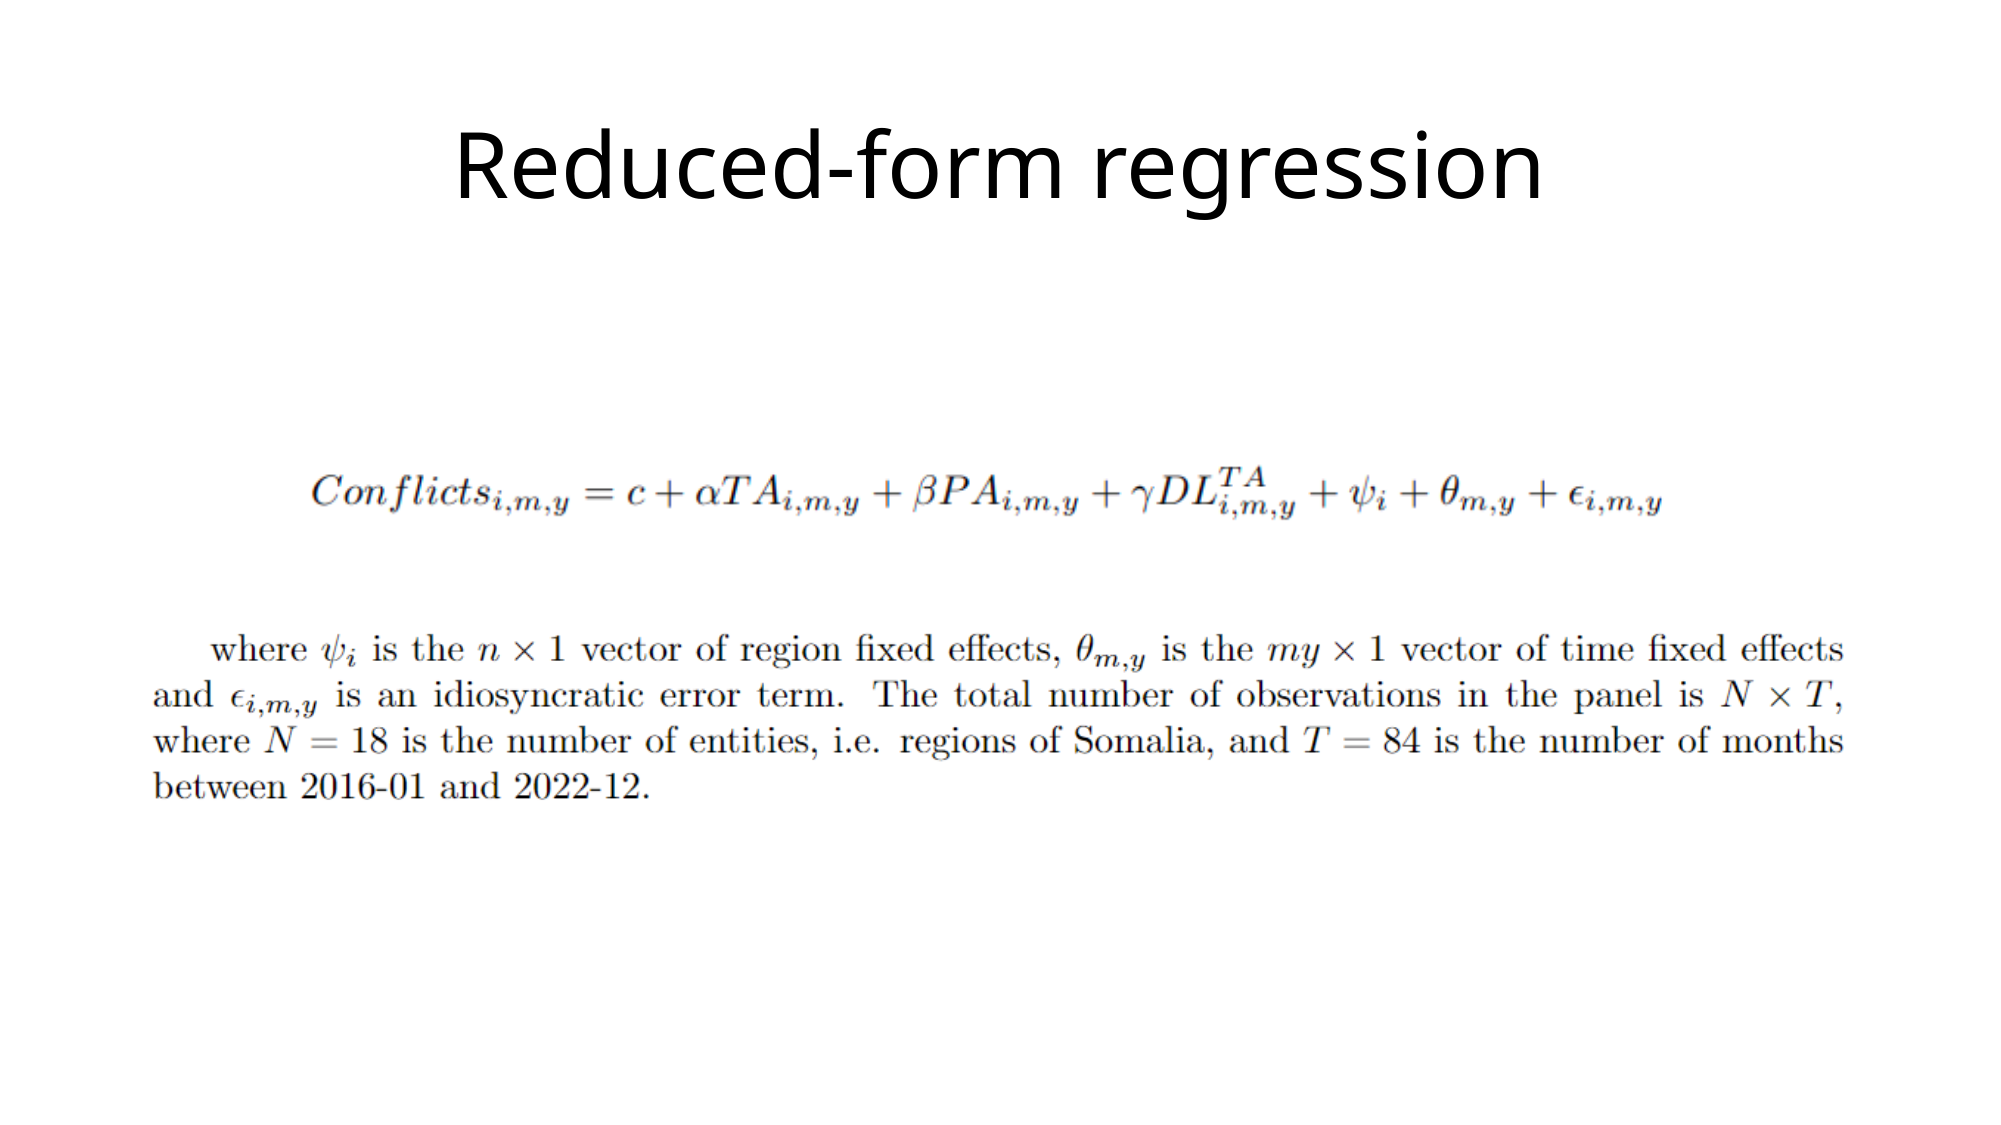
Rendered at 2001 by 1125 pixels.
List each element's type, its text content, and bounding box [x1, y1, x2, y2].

picture [303, 442, 1697, 530]
picture [137, 618, 1857, 803]
title Reduced-form regression [137, 59, 1863, 278]
